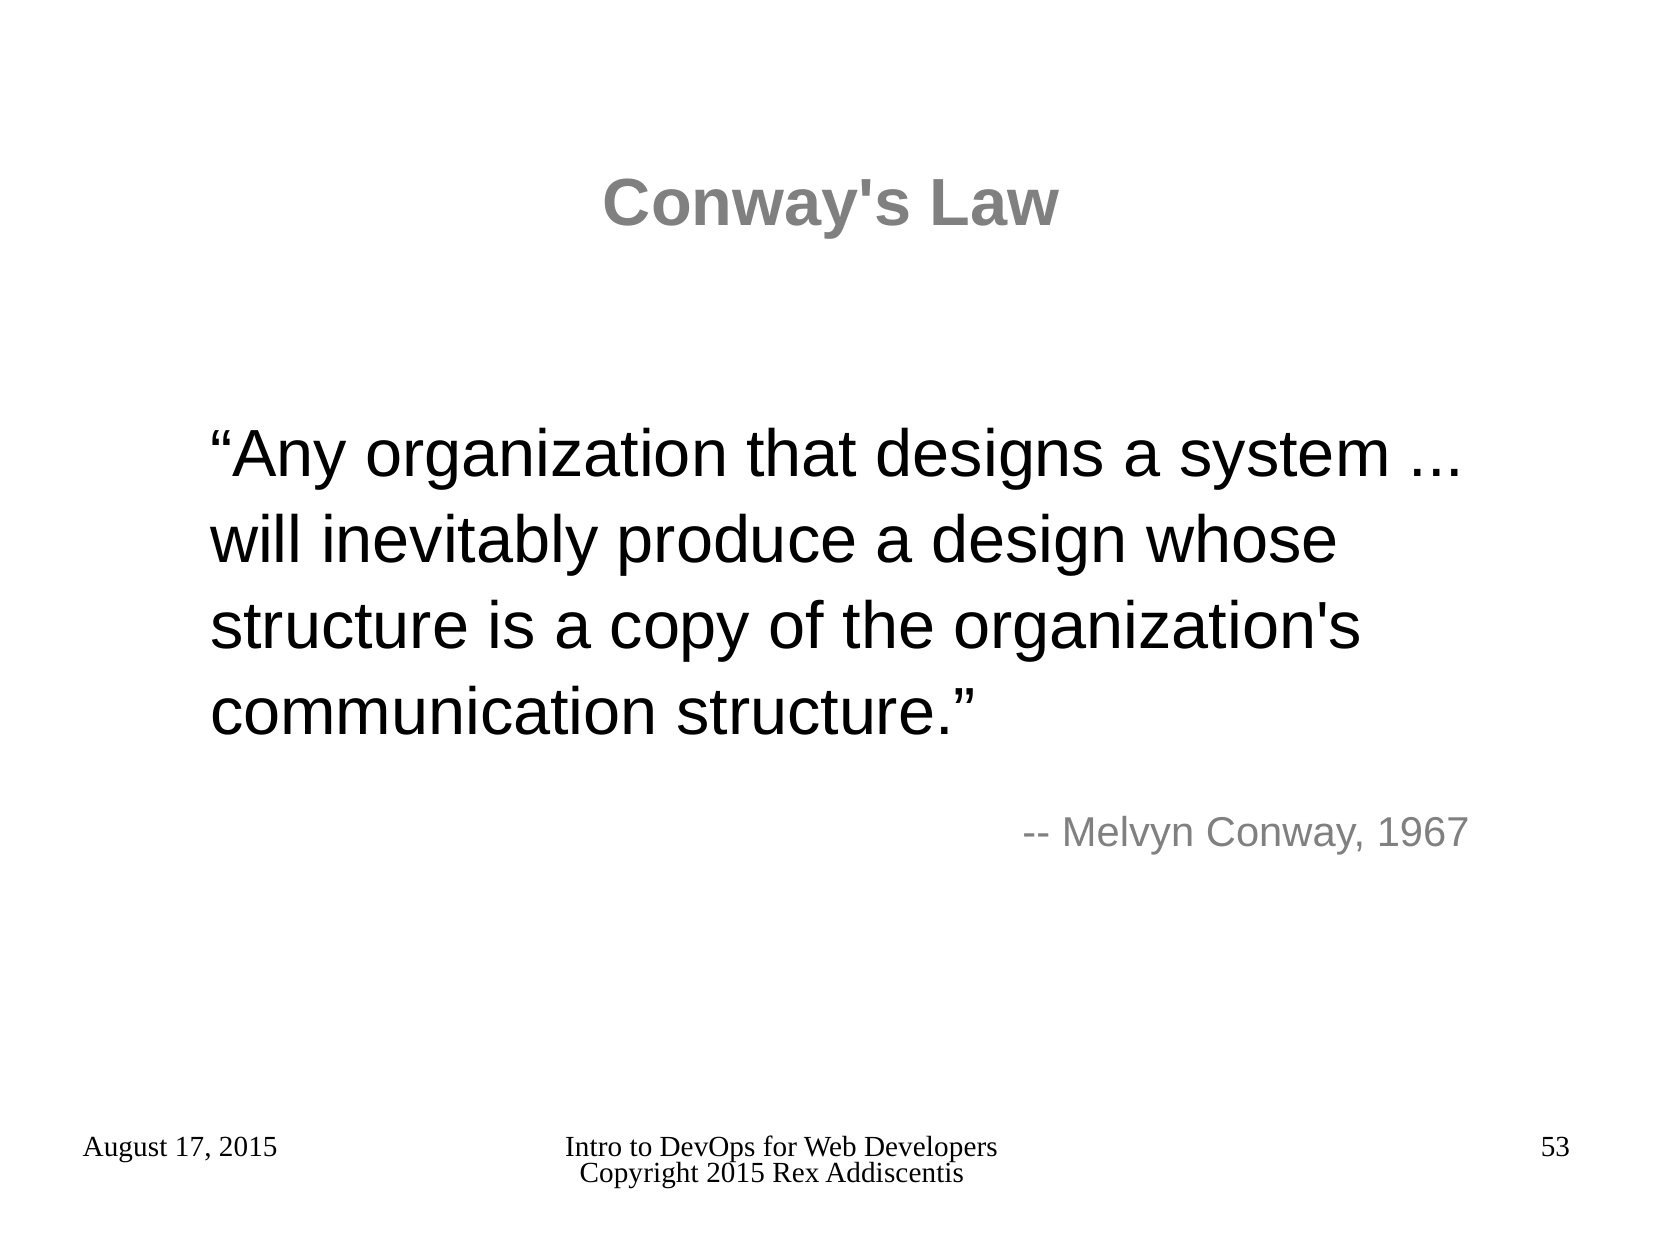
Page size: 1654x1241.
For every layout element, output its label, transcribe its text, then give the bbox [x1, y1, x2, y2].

subtitle “Any organization that designs a system ... will inevitably produce a design whose structure is a copy of the organization's communication structure.” -- Melvyn Conway, 1967 [210, 405, 1471, 931]
title Conway's Law [87, 165, 1576, 256]
